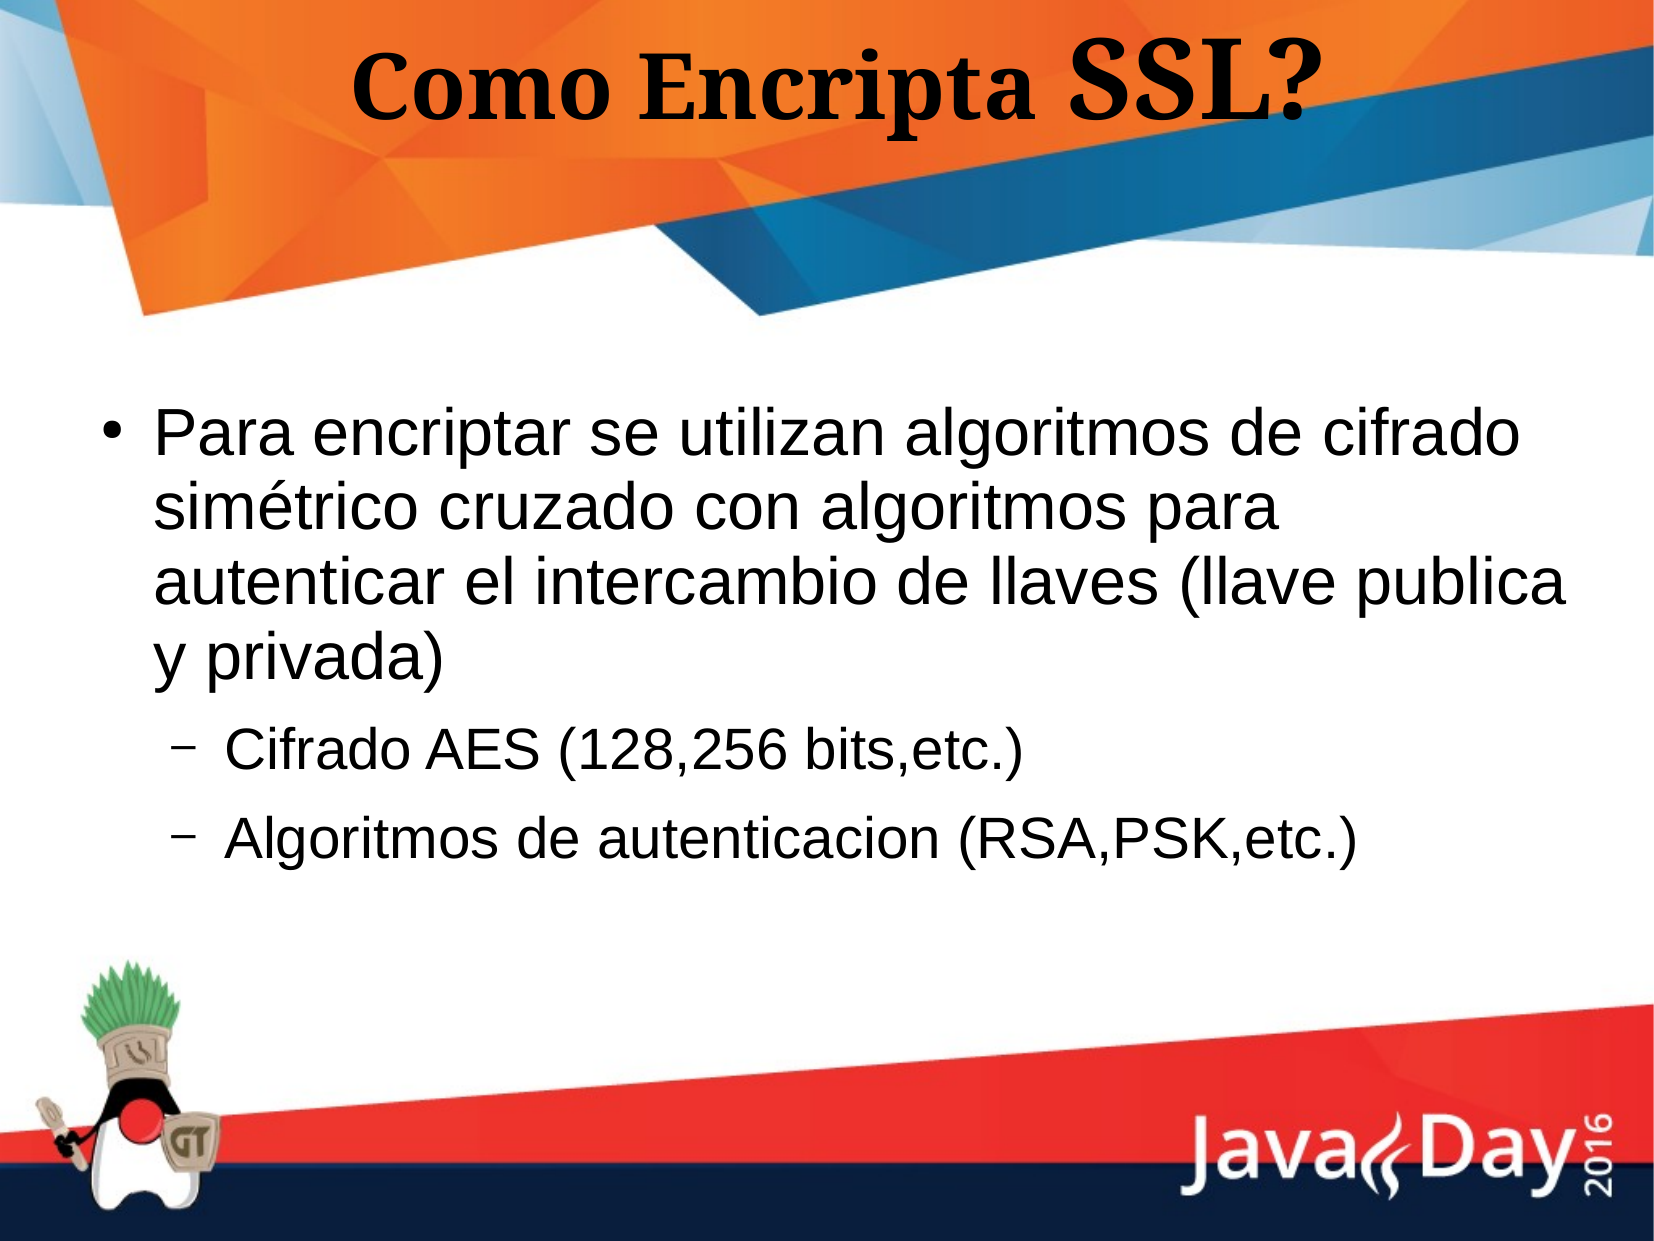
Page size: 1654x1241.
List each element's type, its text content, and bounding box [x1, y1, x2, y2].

picture [0, 0, 1654, 1241]
list Para encriptar se utilizan algoritmos de cifrado simétrico cruzado con algoritmos para autenticar el intercambio de llaves (llave publica y privada) Cifrado AES (128,256 bits,etc.) Algoritmos de autenticacion (RSA,PSK,etc.) [82, 290, 1571, 1010]
picture [1291, 194, 1303, 200]
title Como Encripta SSL? [82, 0, 1571, 180]
